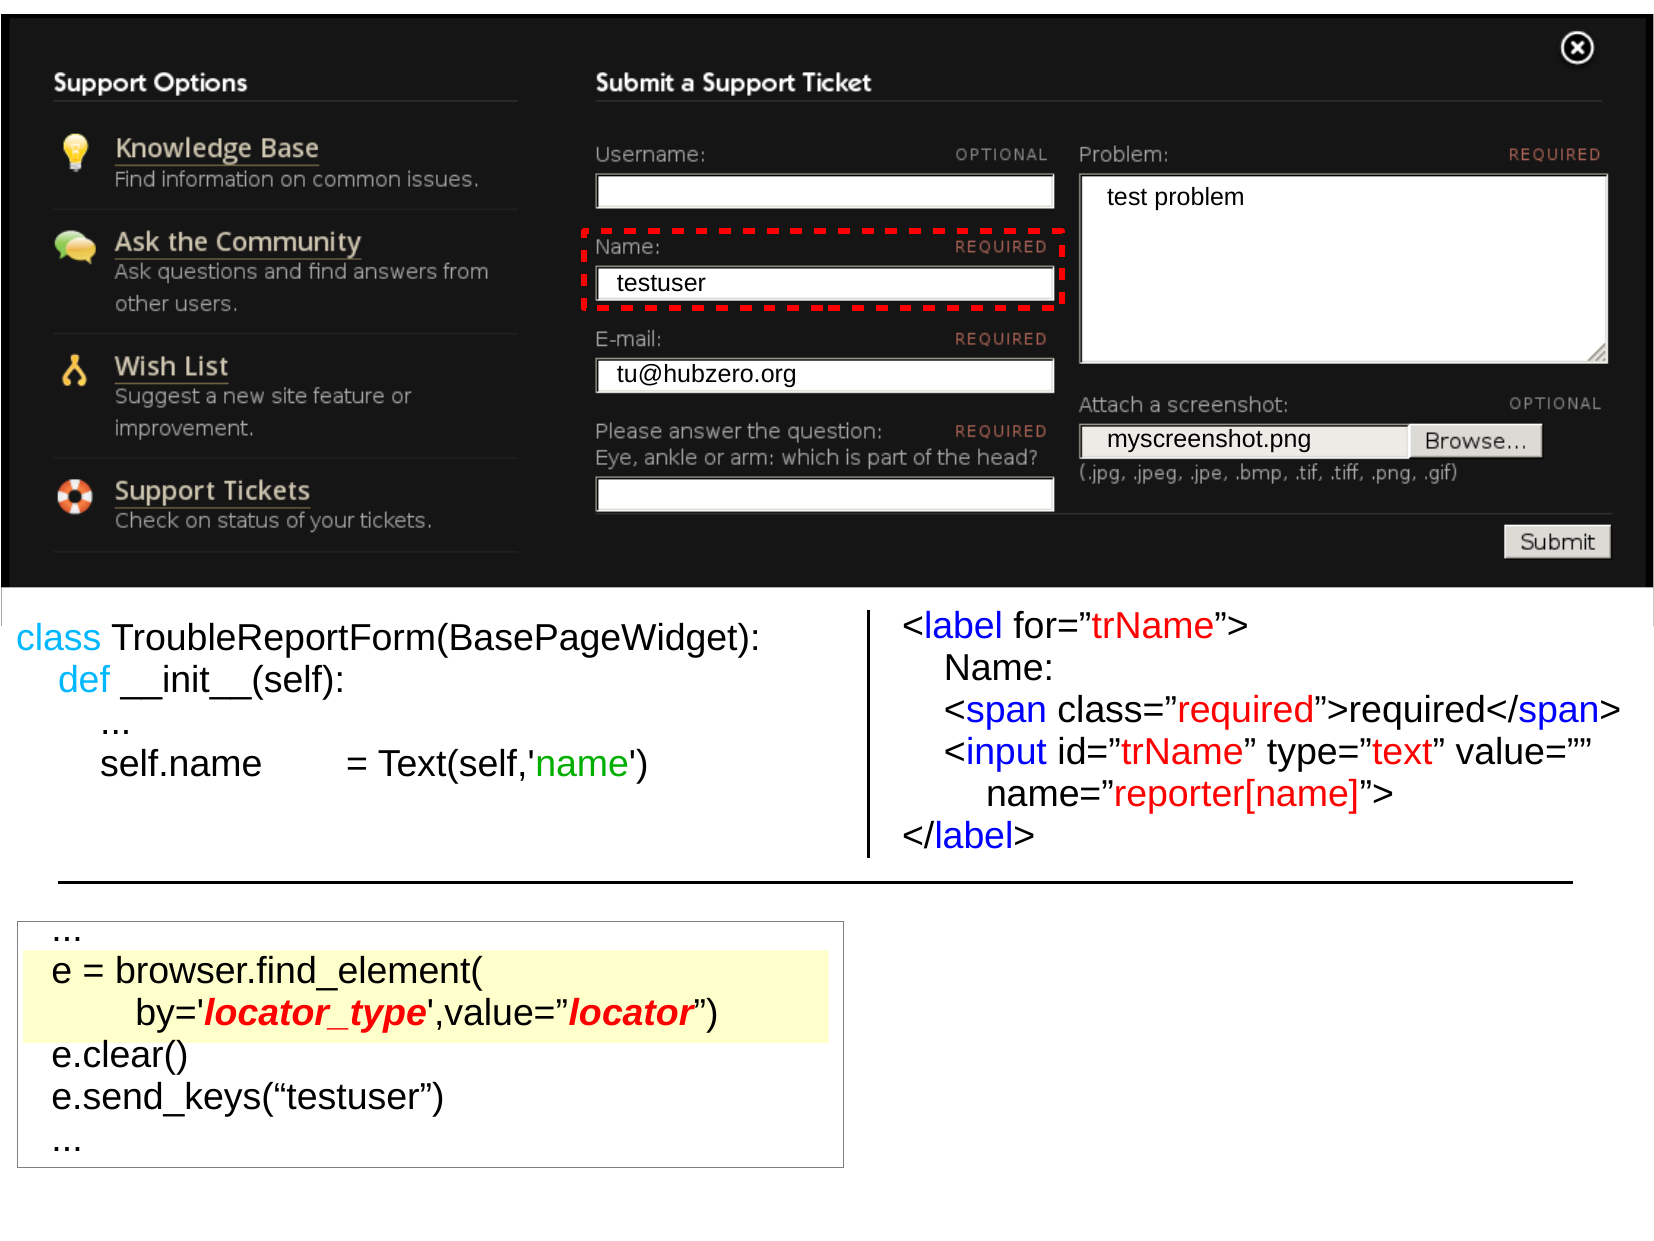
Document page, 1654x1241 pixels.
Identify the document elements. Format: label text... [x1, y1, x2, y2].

picture [1, 14, 1654, 587]
text_box class TroubleReportForm(BasePageWidget): def __init__(self): ... self.name = Text(self,'name') [1, 609, 776, 834]
text_box <label for=”trName”> Name: <span class=”required”>required</span> <input id=”trName” type=”text” value=”” name=”reporter[name]”> </label> [887, 597, 1637, 865]
text_box tu@hubzero.org [602, 352, 812, 395]
text_box test problem [1092, 175, 1261, 218]
text_box testuser [602, 260, 722, 304]
text_box ... e = browser.find_element( by='locator_type',value=”locator”) e.clear() e.send_keys(“testuser”) ... [36, 900, 844, 1168]
text_box [1, 587, 1654, 1212]
text_box myscreenshot.png [1092, 417, 1327, 460]
